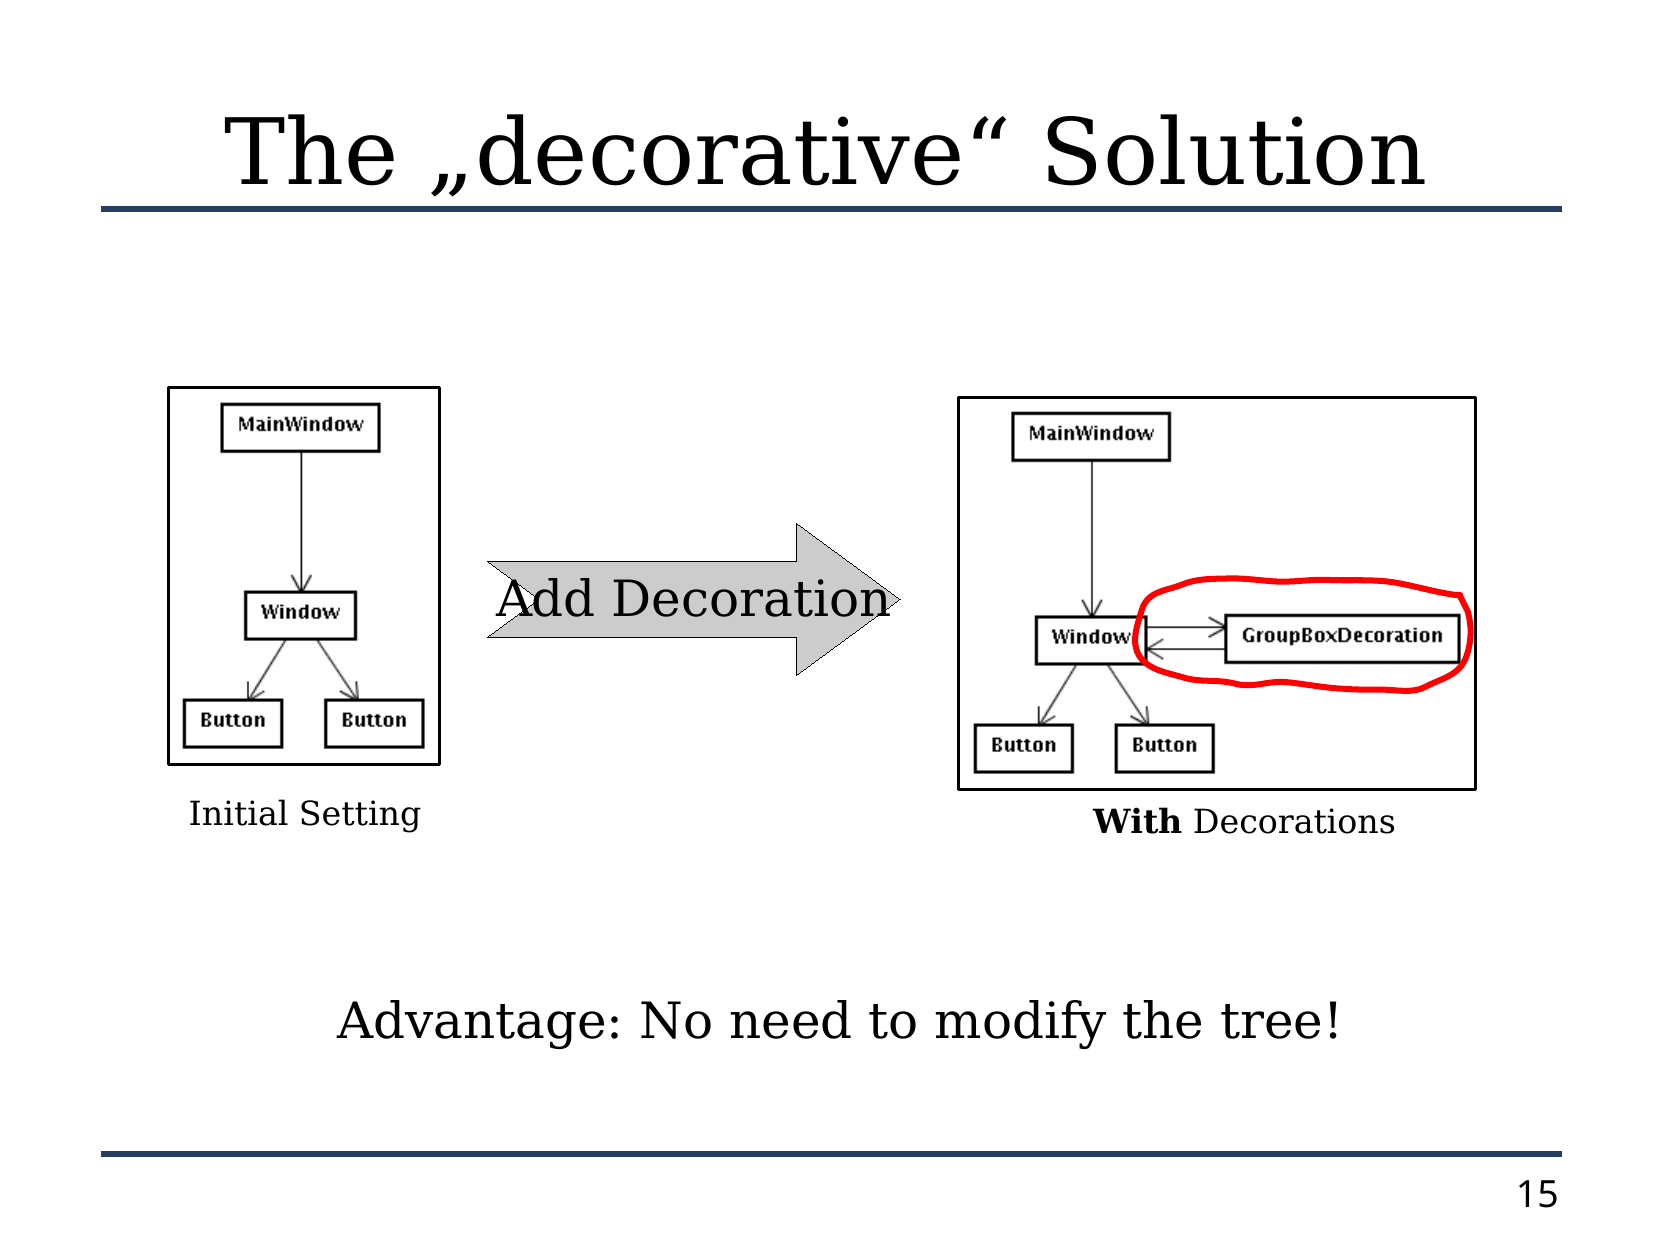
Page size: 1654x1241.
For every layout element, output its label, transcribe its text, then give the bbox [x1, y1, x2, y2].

text_box With Decorations [1093, 801, 1397, 842]
picture [169, 389, 439, 763]
text_box Add Decoration [487, 523, 901, 676]
text_box Initial Setting [188, 795, 433, 834]
text_box Add Decoration [539, 592, 553, 614]
picture [960, 398, 1475, 788]
title The „decorative“ Solution [82, 49, 1571, 257]
text_box Advantage: No need to modify the tree! [337, 991, 1344, 1051]
